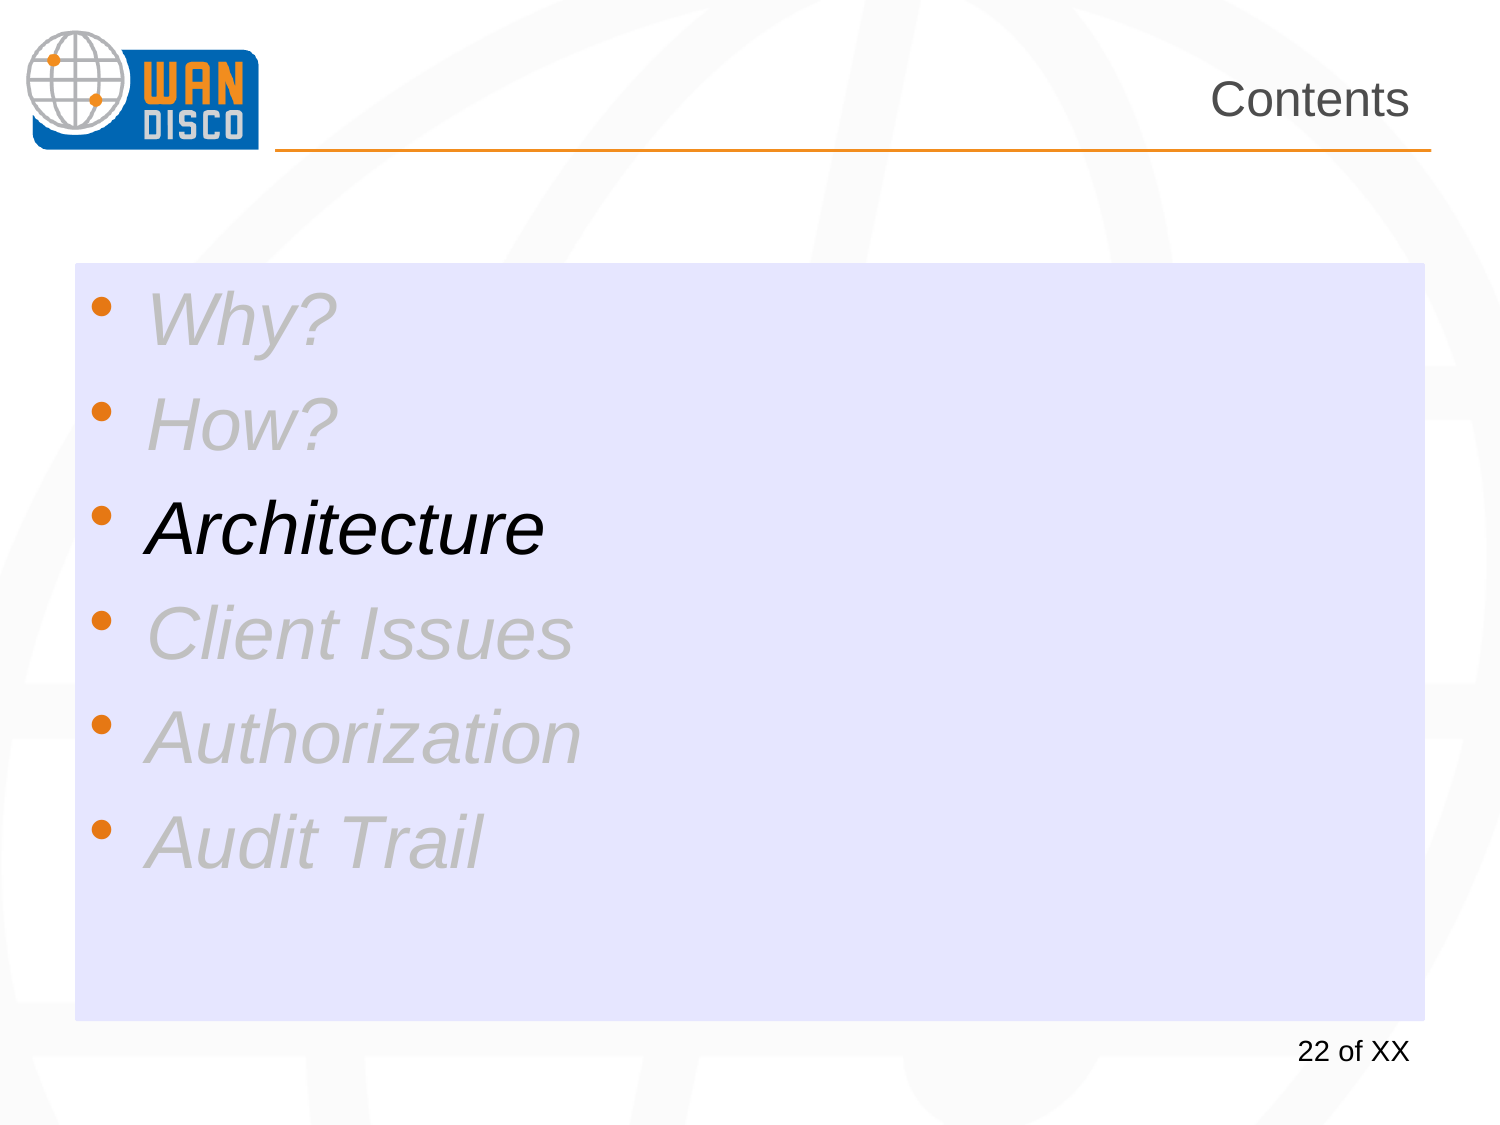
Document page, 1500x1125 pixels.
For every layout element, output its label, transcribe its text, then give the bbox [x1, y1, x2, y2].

title Contents [265, 37, 1425, 156]
picture [0, 0, 1500, 1125]
list Why? How? Architecture Client Issues Authorization Audit Trail [75, 263, 1425, 1022]
